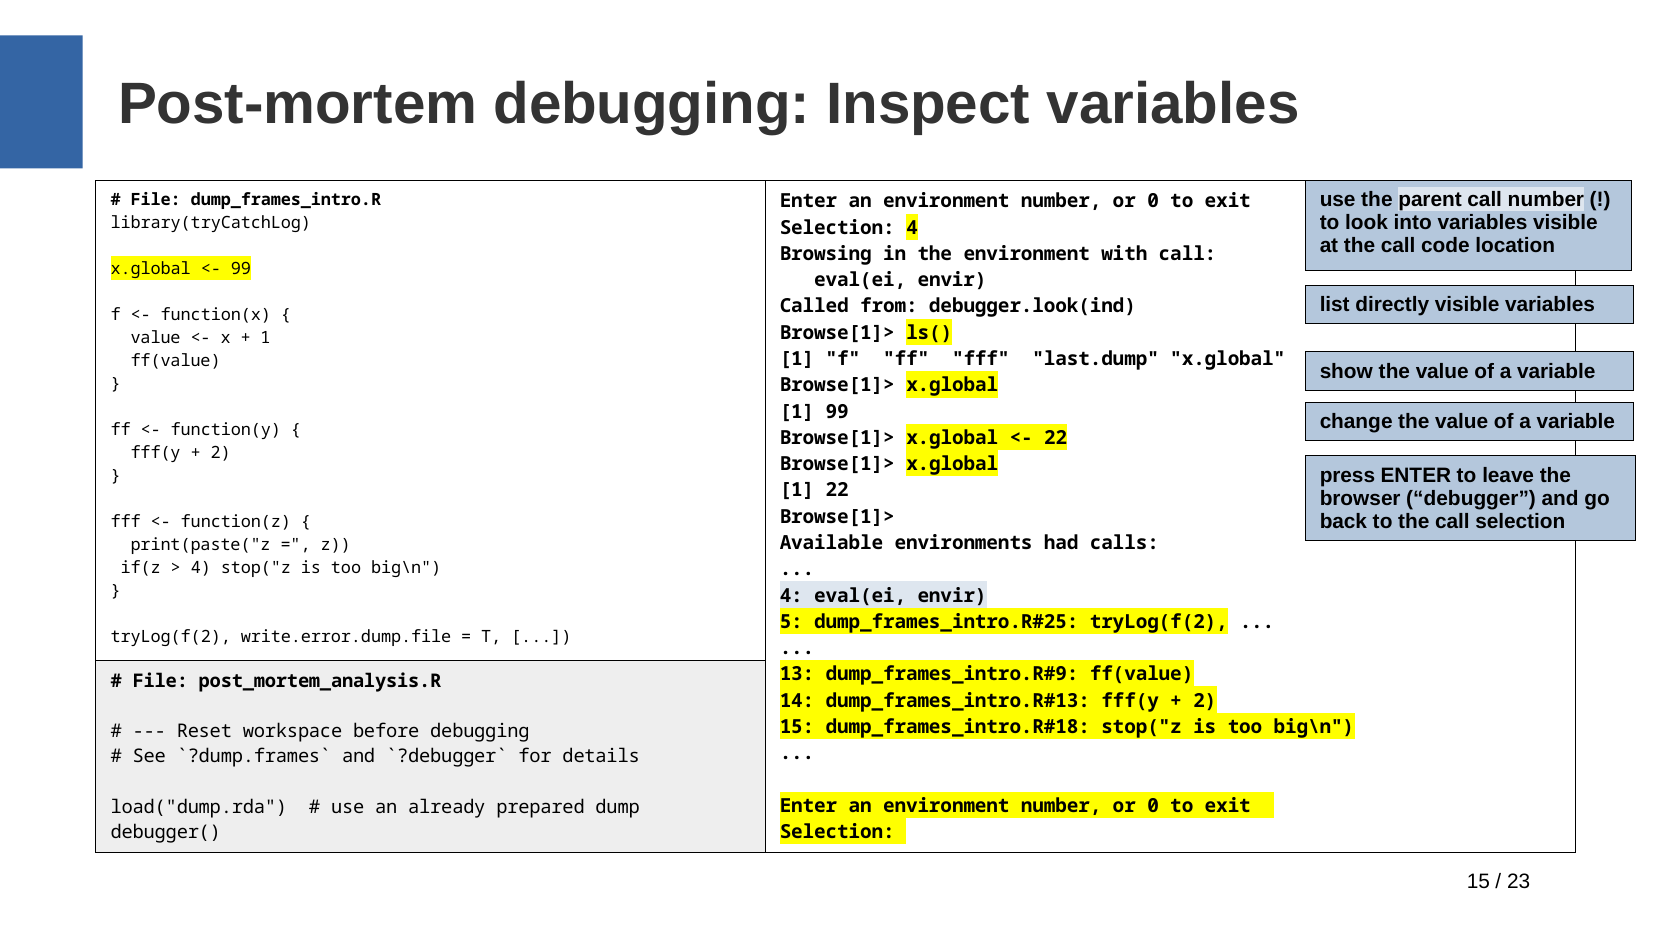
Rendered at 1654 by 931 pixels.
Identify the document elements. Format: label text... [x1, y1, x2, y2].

text_box press ENTER to leave the browser (“debugger”) and go back to the call selection [1305, 455, 1636, 541]
title Post-mortem debugging: Inspect variables [118, 37, 1621, 169]
text_box # File: dump_frames_intro.R library(tryCatchLog) x.global <- 99 f <- function(x) { value <- x + 1 ff(value) } ff <- function(y) { fff(y + 2) } fff <- function(z) { print(paste("z =", z)) if(z > 4) stop("z is too big\n") } tryLog(f(2), write.error.dump.file = T, [...]) [95, 180, 765, 660]
text_box Enter an environment number, or 0 to exit Selection: 4 Browsing in the environment with call: eval(ei, envir) Called from: debugger.look(ind) Browse[1]> ls() [1] "f" "ff" "fff" "last.dump" "x.global" Browse[1]> x.global [1] 99 Browse[1]> x.global <- 22 Browse[1]> x.global [1] 22 Browse[1]> Available environments had calls: ... 4: eval(ei, envir) 5: dump_frames_intro.R#25: tryLog(f(2), ... ... 13: dump_frames_intro.R#9: ff(value) 14: dump_frames_intro.R#13: fff(y + 2) 15: dump_frames_intro.R#18: stop("z is too big\n") ... Enter an environment number, or 0 to exit Selection: [765, 180, 1576, 853]
text_box change the value of a variable [1305, 402, 1634, 441]
text_box use the parent call number (!) to look into variables visible at the call code location [1305, 180, 1632, 271]
text_box list directly visible variables [1305, 285, 1634, 324]
text_box show the value of a variable [1305, 351, 1634, 391]
text_box # File: post_mortem_analysis.R # --- Reset workspace before debugging # See `?dump.frames` and `?debugger` for details load("dump.rda") # use an already prepared dump debugger() [95, 660, 765, 853]
